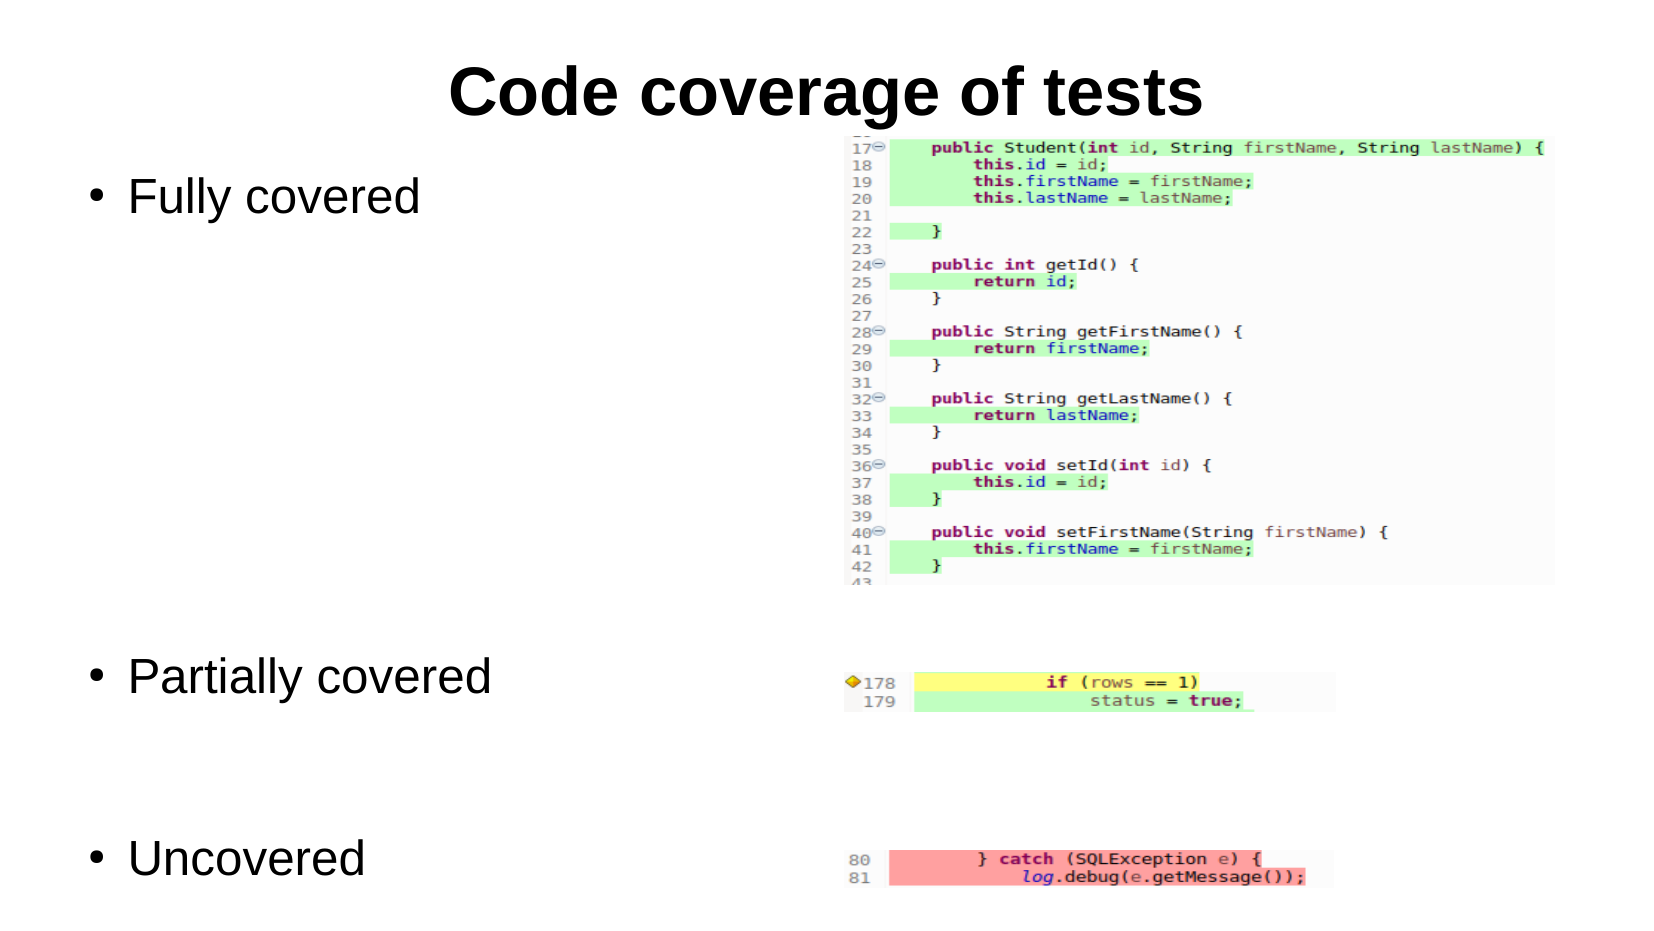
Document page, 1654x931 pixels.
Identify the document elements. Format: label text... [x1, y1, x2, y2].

picture [844, 850, 1334, 888]
list Fully covered Partially covered Uncovered [75, 168, 786, 889]
picture [844, 672, 1336, 712]
title Code coverage of tests [82, 37, 1571, 147]
picture [844, 136, 1555, 585]
